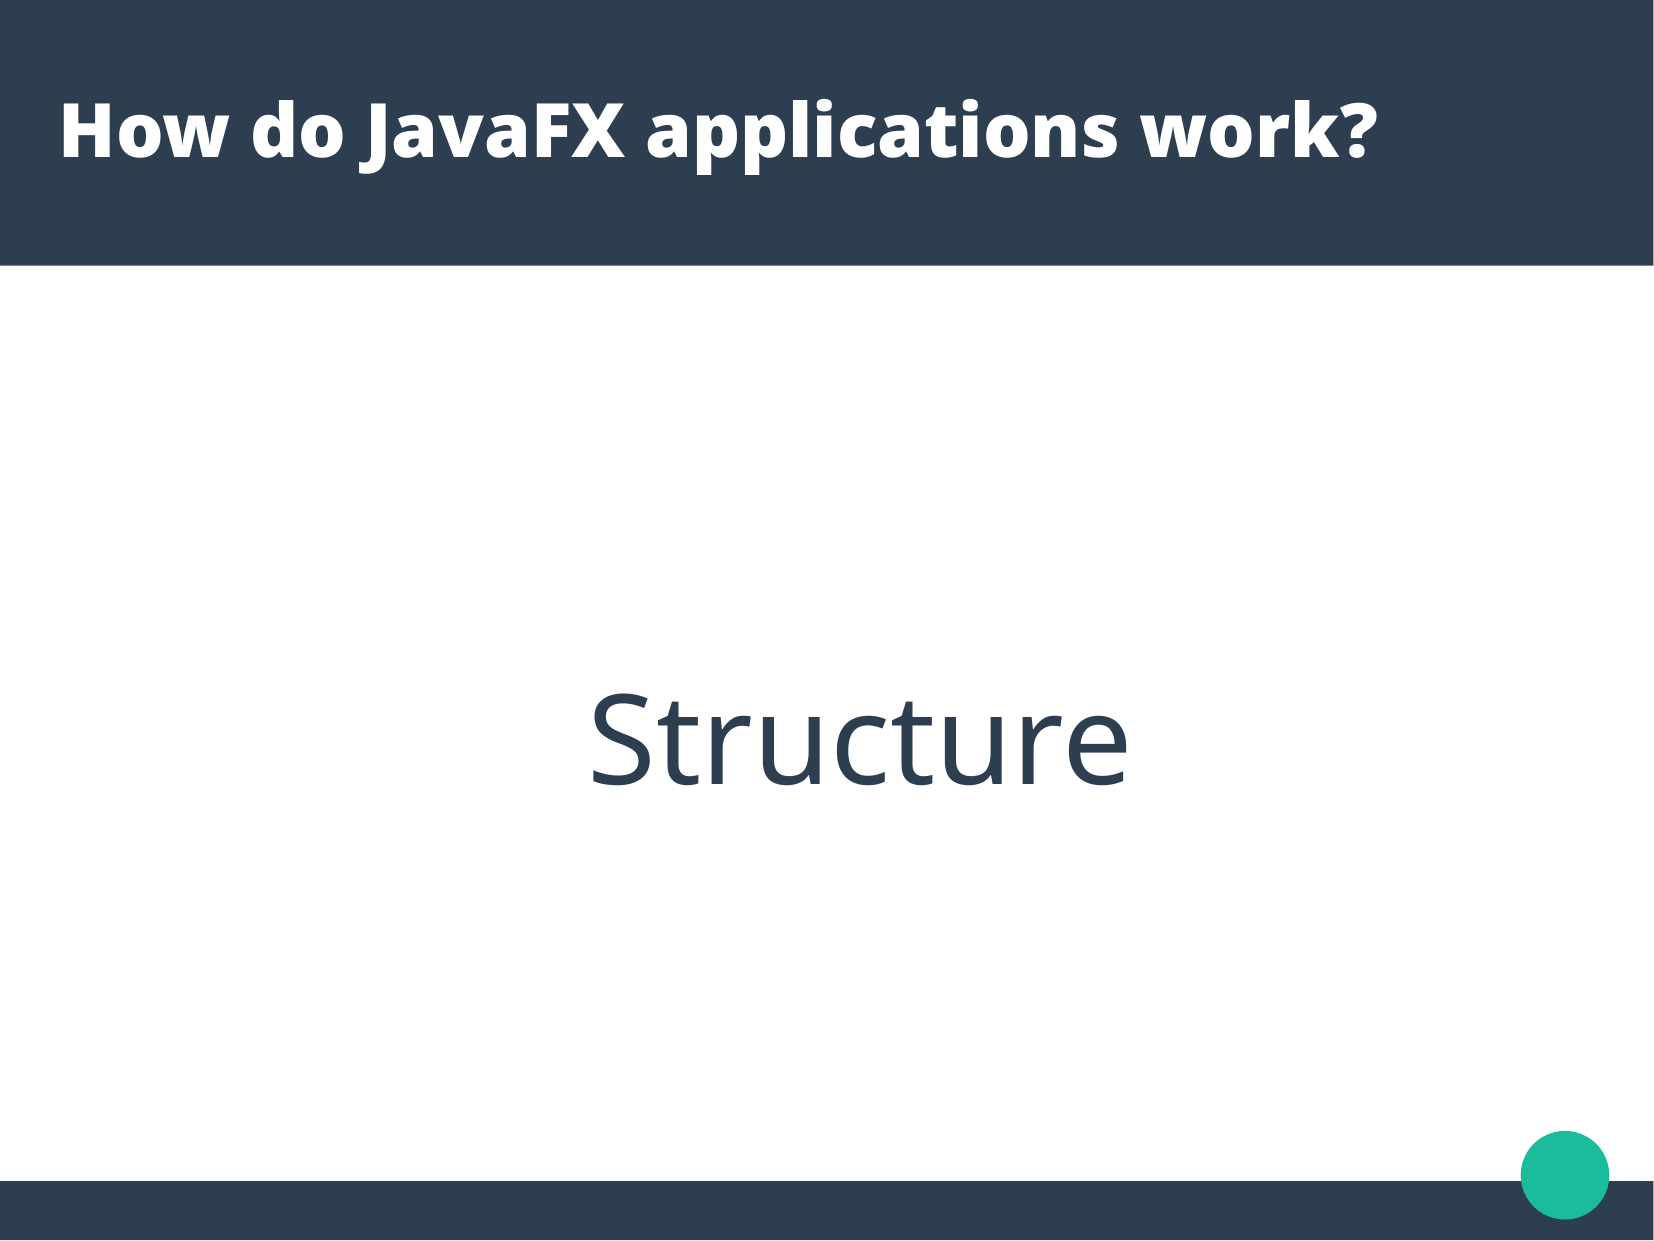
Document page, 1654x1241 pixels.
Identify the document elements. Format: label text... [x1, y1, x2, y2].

title How do JavaFX applications work? [59, 49, 1595, 207]
list Structure [82, 290, 1571, 1010]
